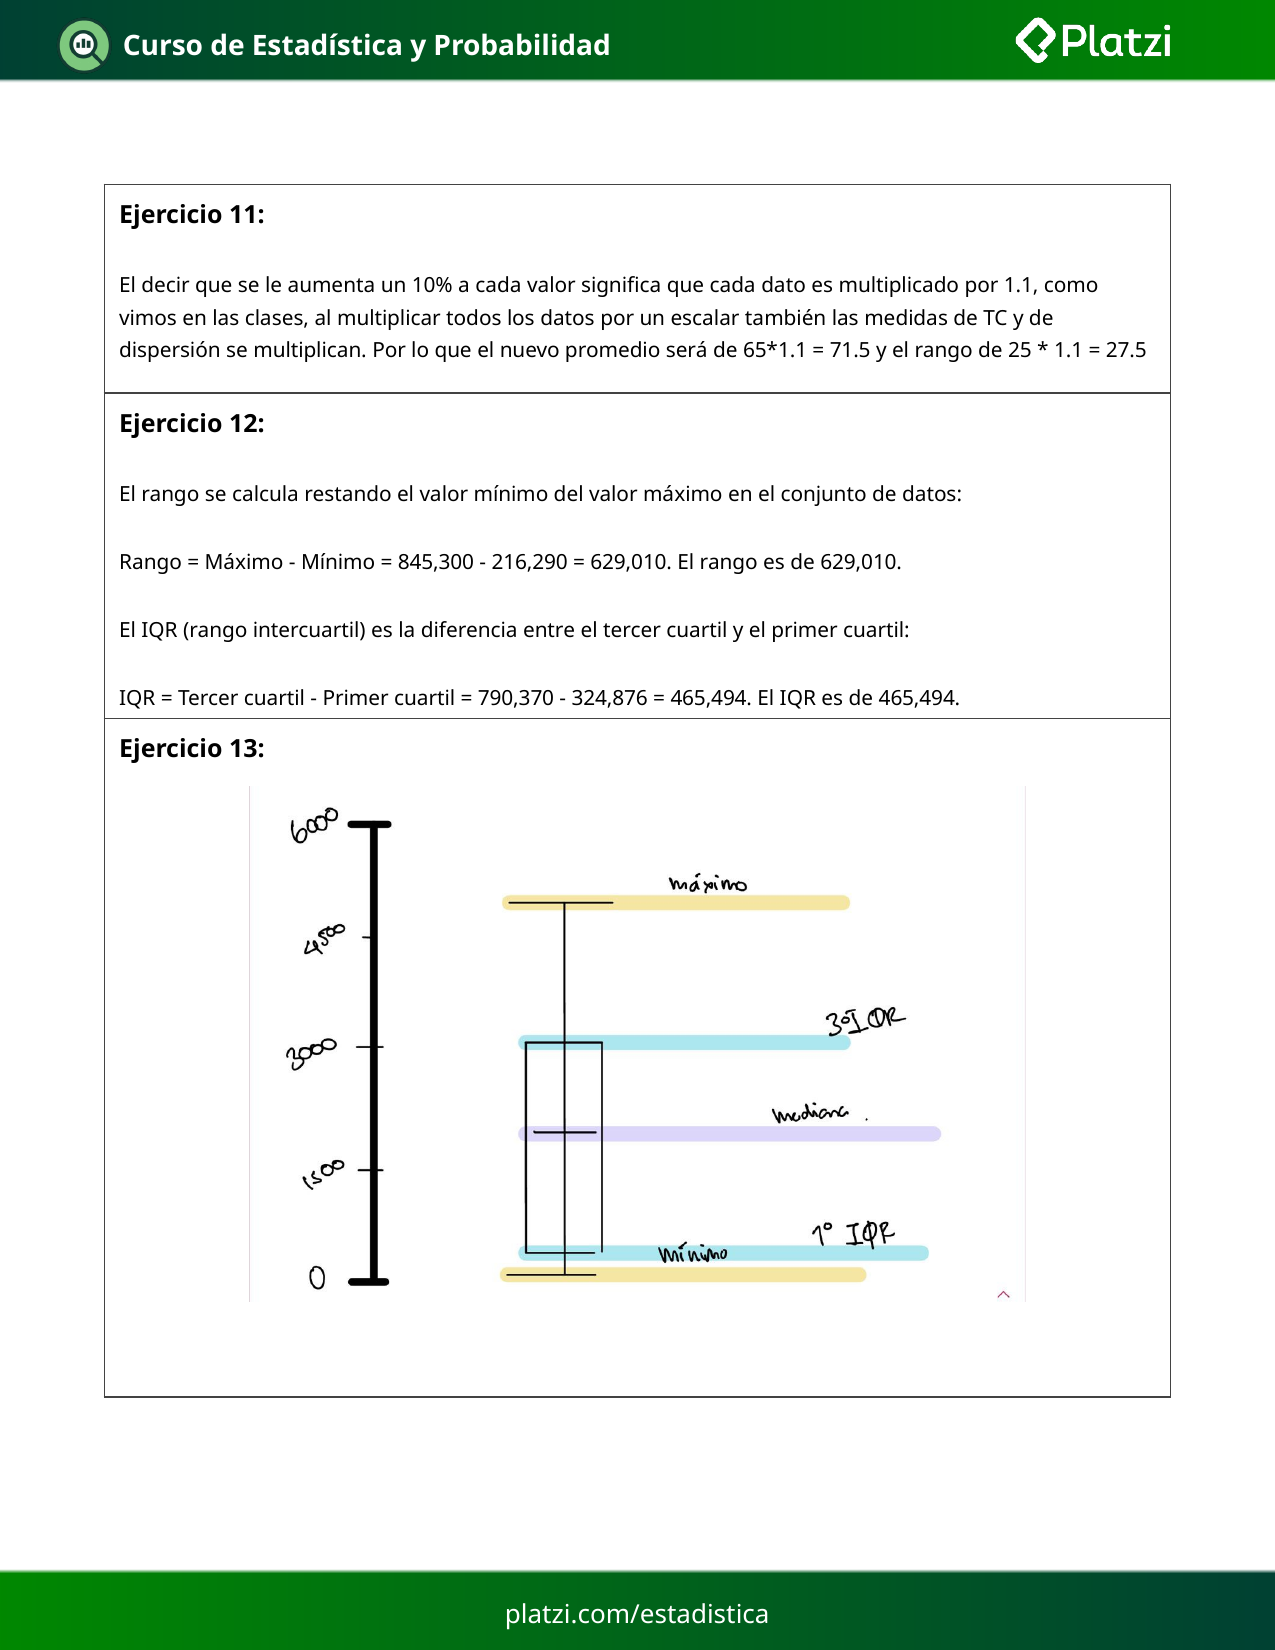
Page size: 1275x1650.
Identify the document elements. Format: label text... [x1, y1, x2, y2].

subtitle platzi.com/estadistica [200, 1571, 1075, 1650]
table_header Ejercicio 11: El decir que se le aumenta un 10% a cada valor significa que cada dato es multiplicado por 1.1, como vimos en las clases, al multiplicar todos los datos por un escalar también las medidas de TC y de dispersión se multiplican. Por lo que el nuevo promedio será de 65*1.1 = 71.5 y el rango de 25 * 1.1 = 27.5 [105, 185, 1170, 392]
title Curso de Estadística y Probabilidad [101, 6, 976, 86]
picture [0, 0, 1275, 1650]
table_cell Ejercicio 12: El rango se calcula restando el valor mínimo del valor máximo en el conjunto de datos: Rango = Máximo - Mínimo = 845,300 - 216,290 = 629,010. El rango es de 629,010. El IQR (rango intercuartil) es la diferencia entre el tercer cuartil y el primer cuartil: IQR = Tercer cuartil - Primer cuartil = 790,370 - 324,876 = 465,494. El IQR es de 465,494. [105, 394, 1170, 718]
table_cell Ejercicio 13: [105, 719, 1170, 1396]
